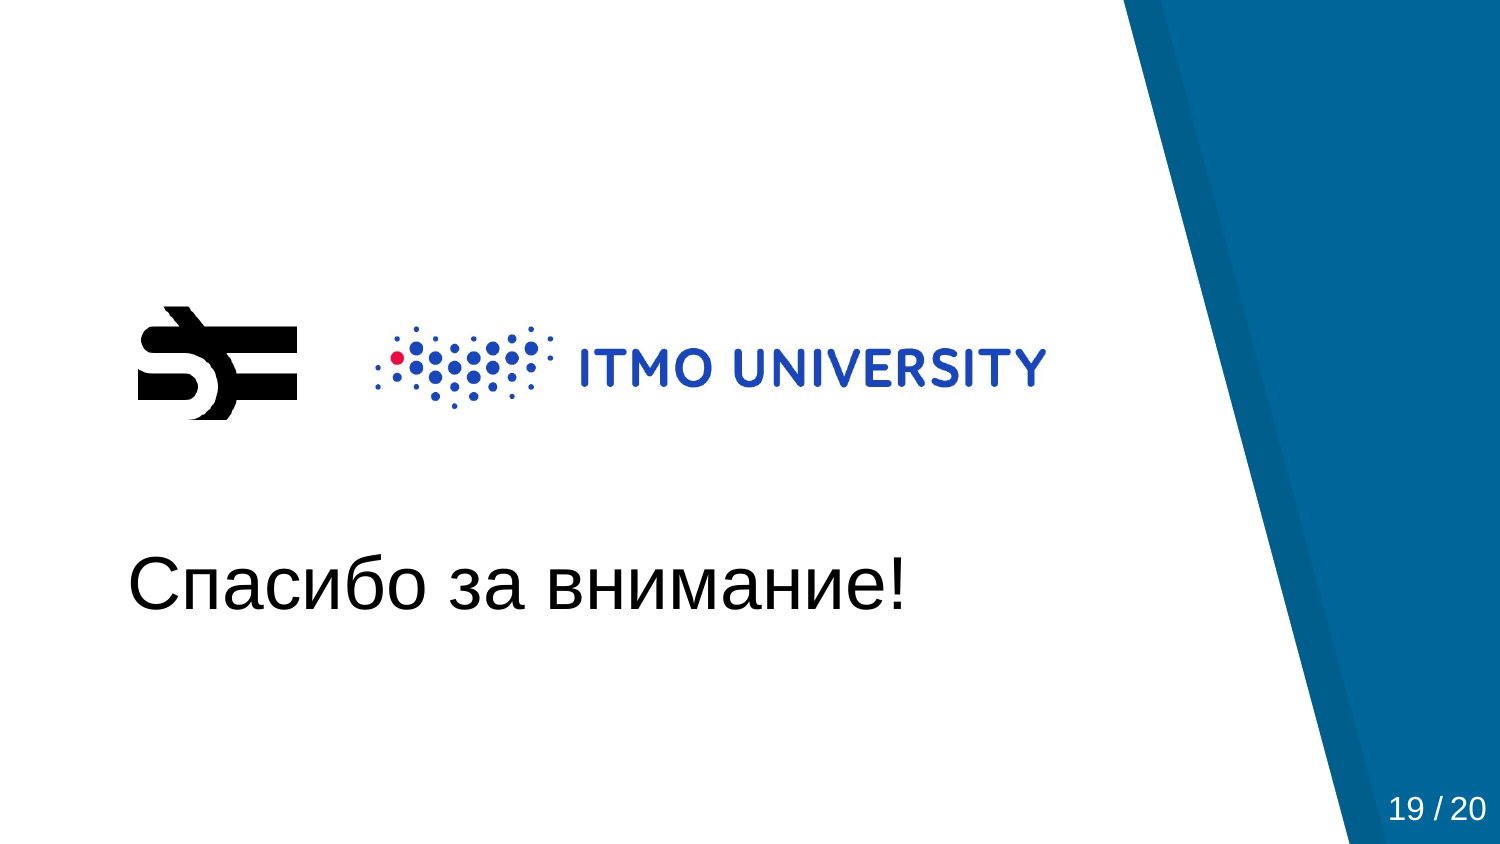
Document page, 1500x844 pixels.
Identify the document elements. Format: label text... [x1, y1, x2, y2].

picture [118, 265, 314, 461]
text_box Спасибо за внимание! [112, 519, 1170, 648]
picture [334, 285, 1087, 450]
